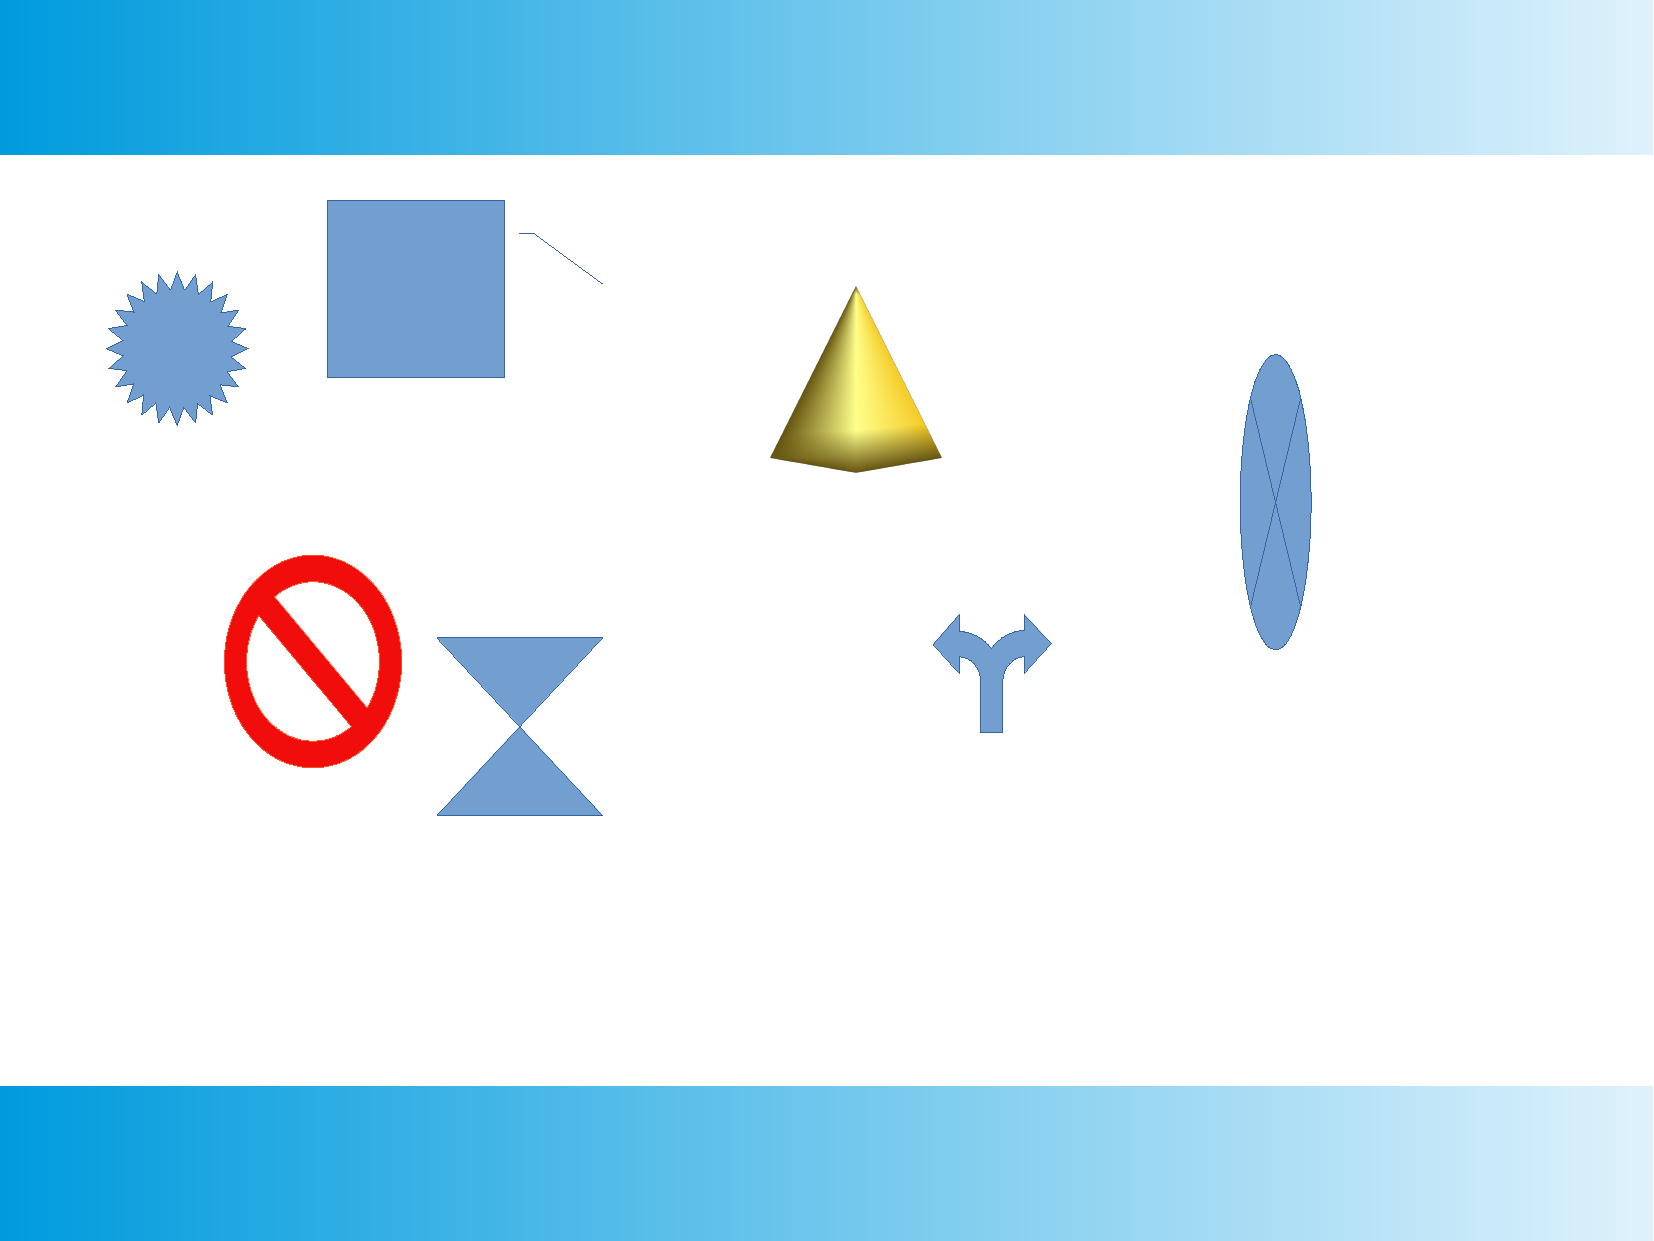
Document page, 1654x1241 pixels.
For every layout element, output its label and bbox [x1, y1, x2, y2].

text_box [224, 555, 402, 768]
text_box [106, 271, 249, 426]
text_box [437, 637, 603, 816]
text_box [519, 233, 603, 284]
text_box [933, 614, 1052, 733]
text_box [1240, 354, 1312, 650]
text_box [328, 201, 505, 378]
